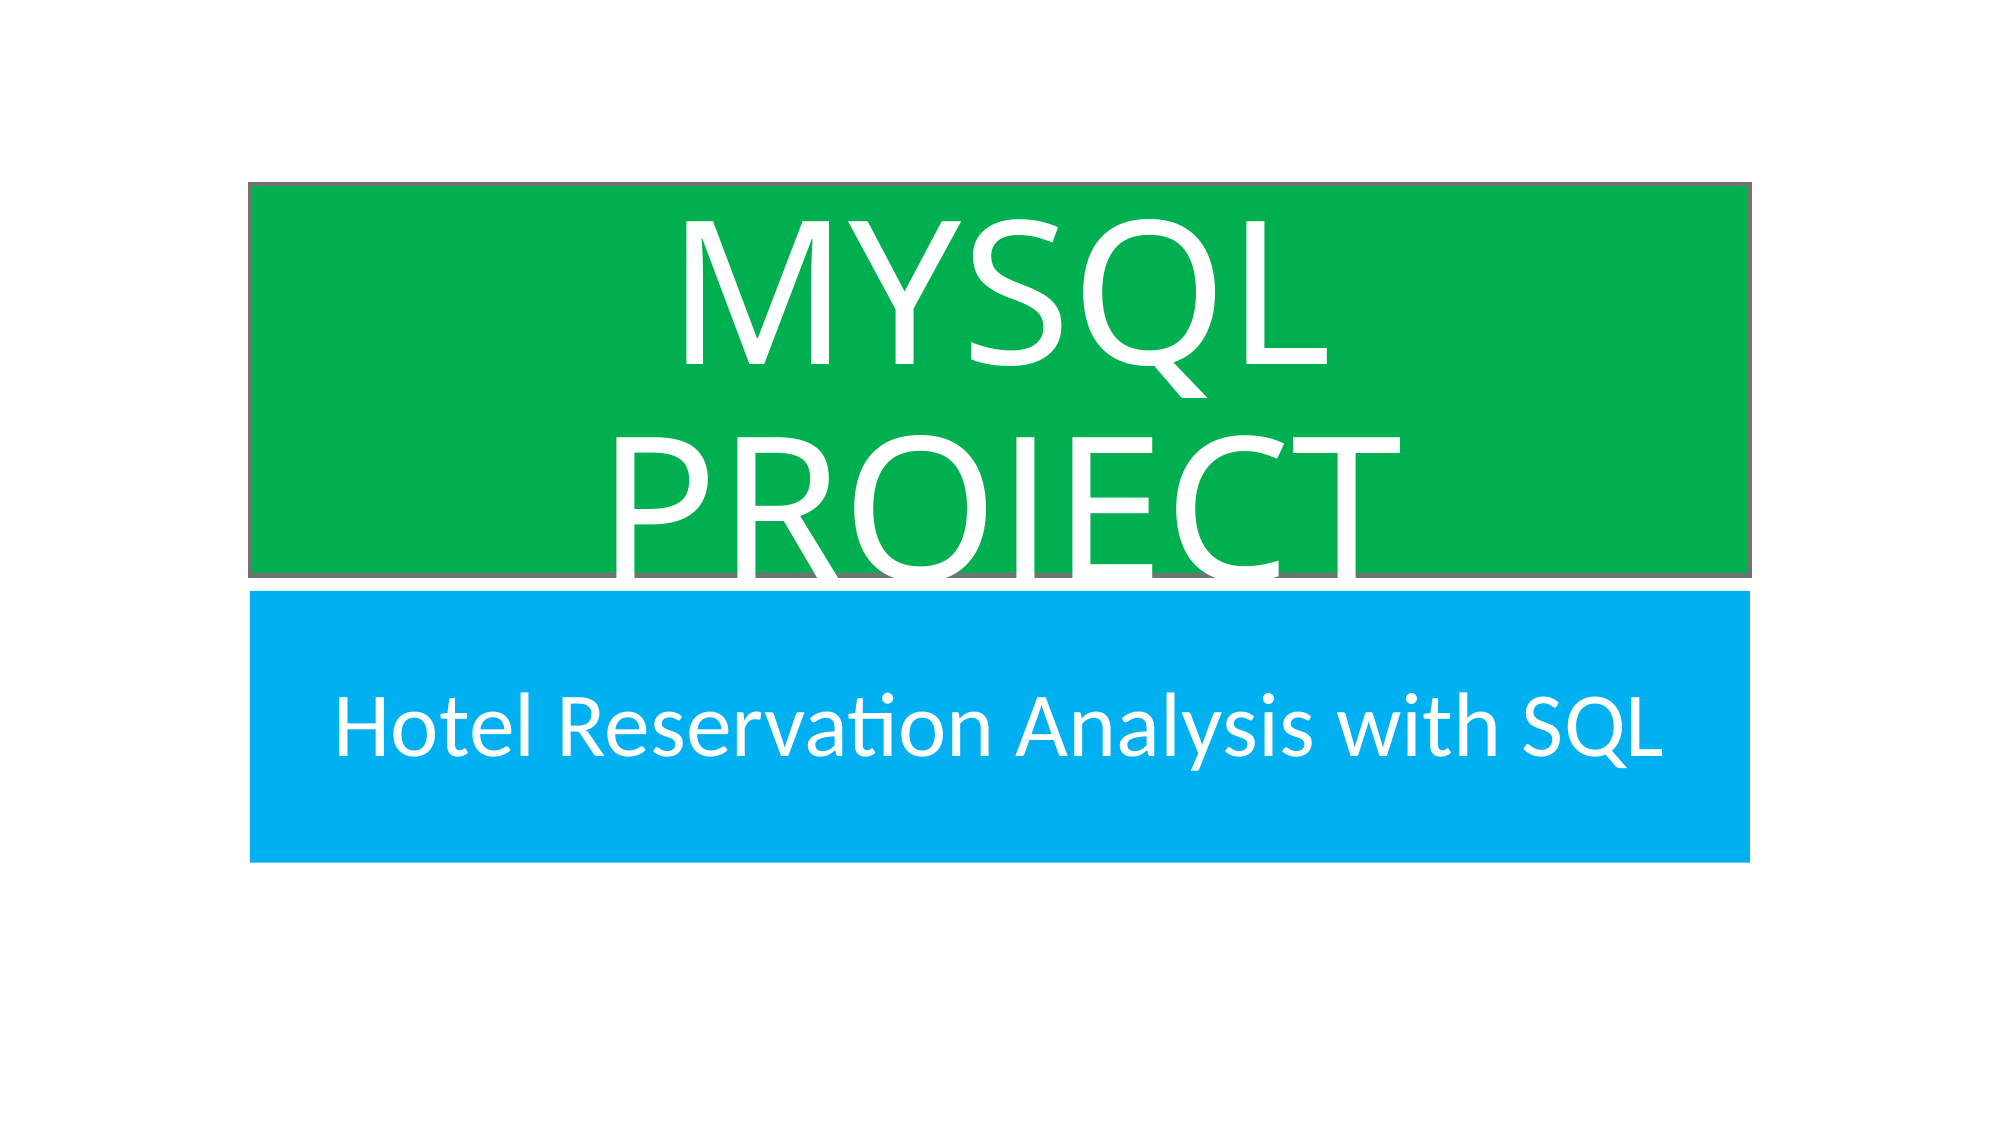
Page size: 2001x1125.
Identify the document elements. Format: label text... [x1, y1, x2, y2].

subtitle Hotel Reservation Analysis with SQL [249, 590, 1750, 863]
title MYSQL PROJECT [249, 184, 1750, 576]
